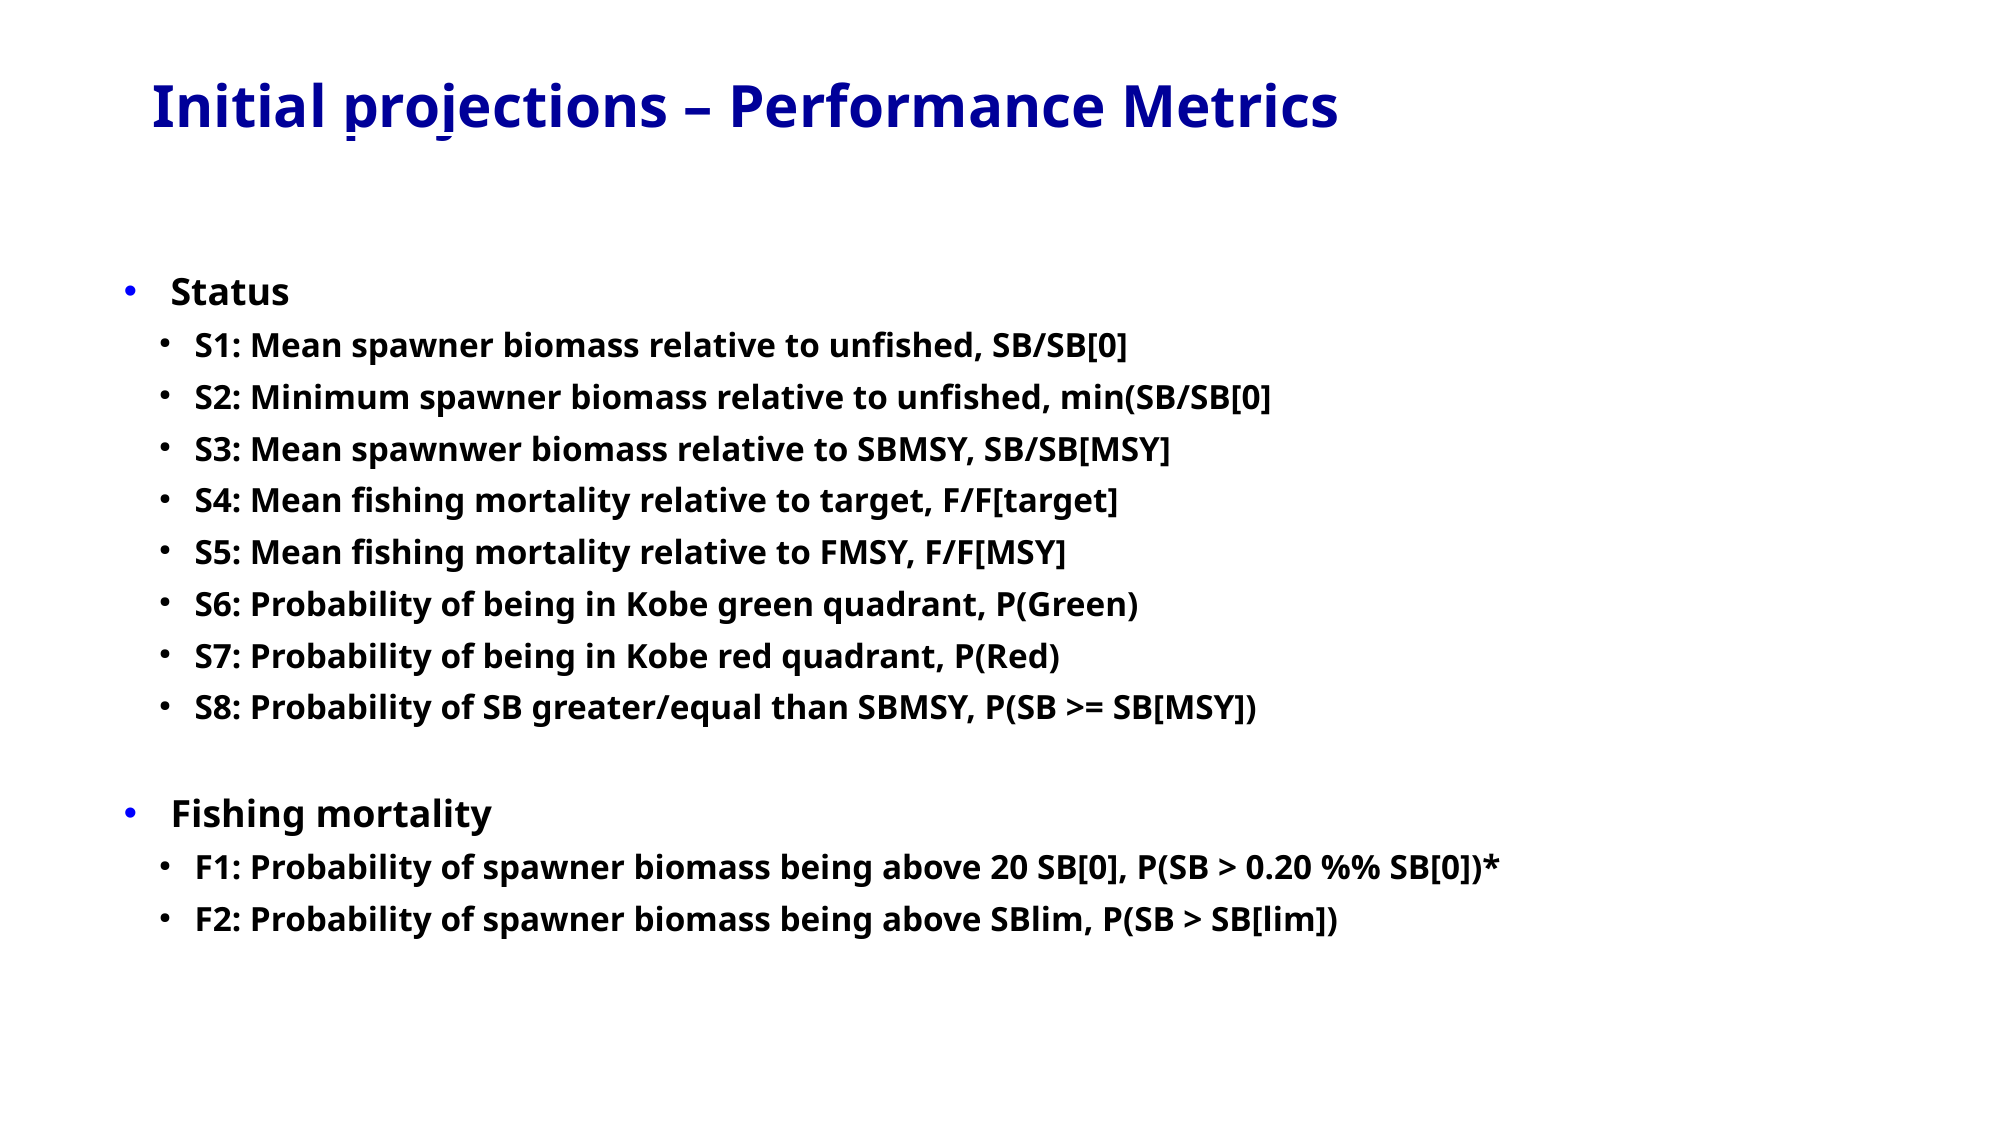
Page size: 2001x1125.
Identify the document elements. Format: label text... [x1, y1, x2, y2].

text_box Initial projections – Performance Metrics [137, 0, 1863, 218]
text_box Status S1: Mean spawner biomass relative to unfished, SB/SB[0] S2: Minimum spawner biomass relative to unfished, min(SB/SB[0] S3: Mean spawnwer biomass relative to SBMSY, SB/SB[MSY] S4: Mean fishing mortality relative to target, F/F[target] S5: Mean fishing mortality relative to FMSY, F/F[MSY] S6: Probability of being in Kobe green quadrant, P(Green) S7: Probability of being in Kobe red quadrant, P(Red) S8: Probability of SB greater/equal than SBMSY, P(SB >= SB[MSY]) Fishing mortality F1: Probability of spawner biomass being above 20 SB[0], P(SB > 0.20 %% SB[0])* F2: Probability of spawner biomass being above SBlim, P(SB > SB[lim]) [108, 203, 1772, 815]
